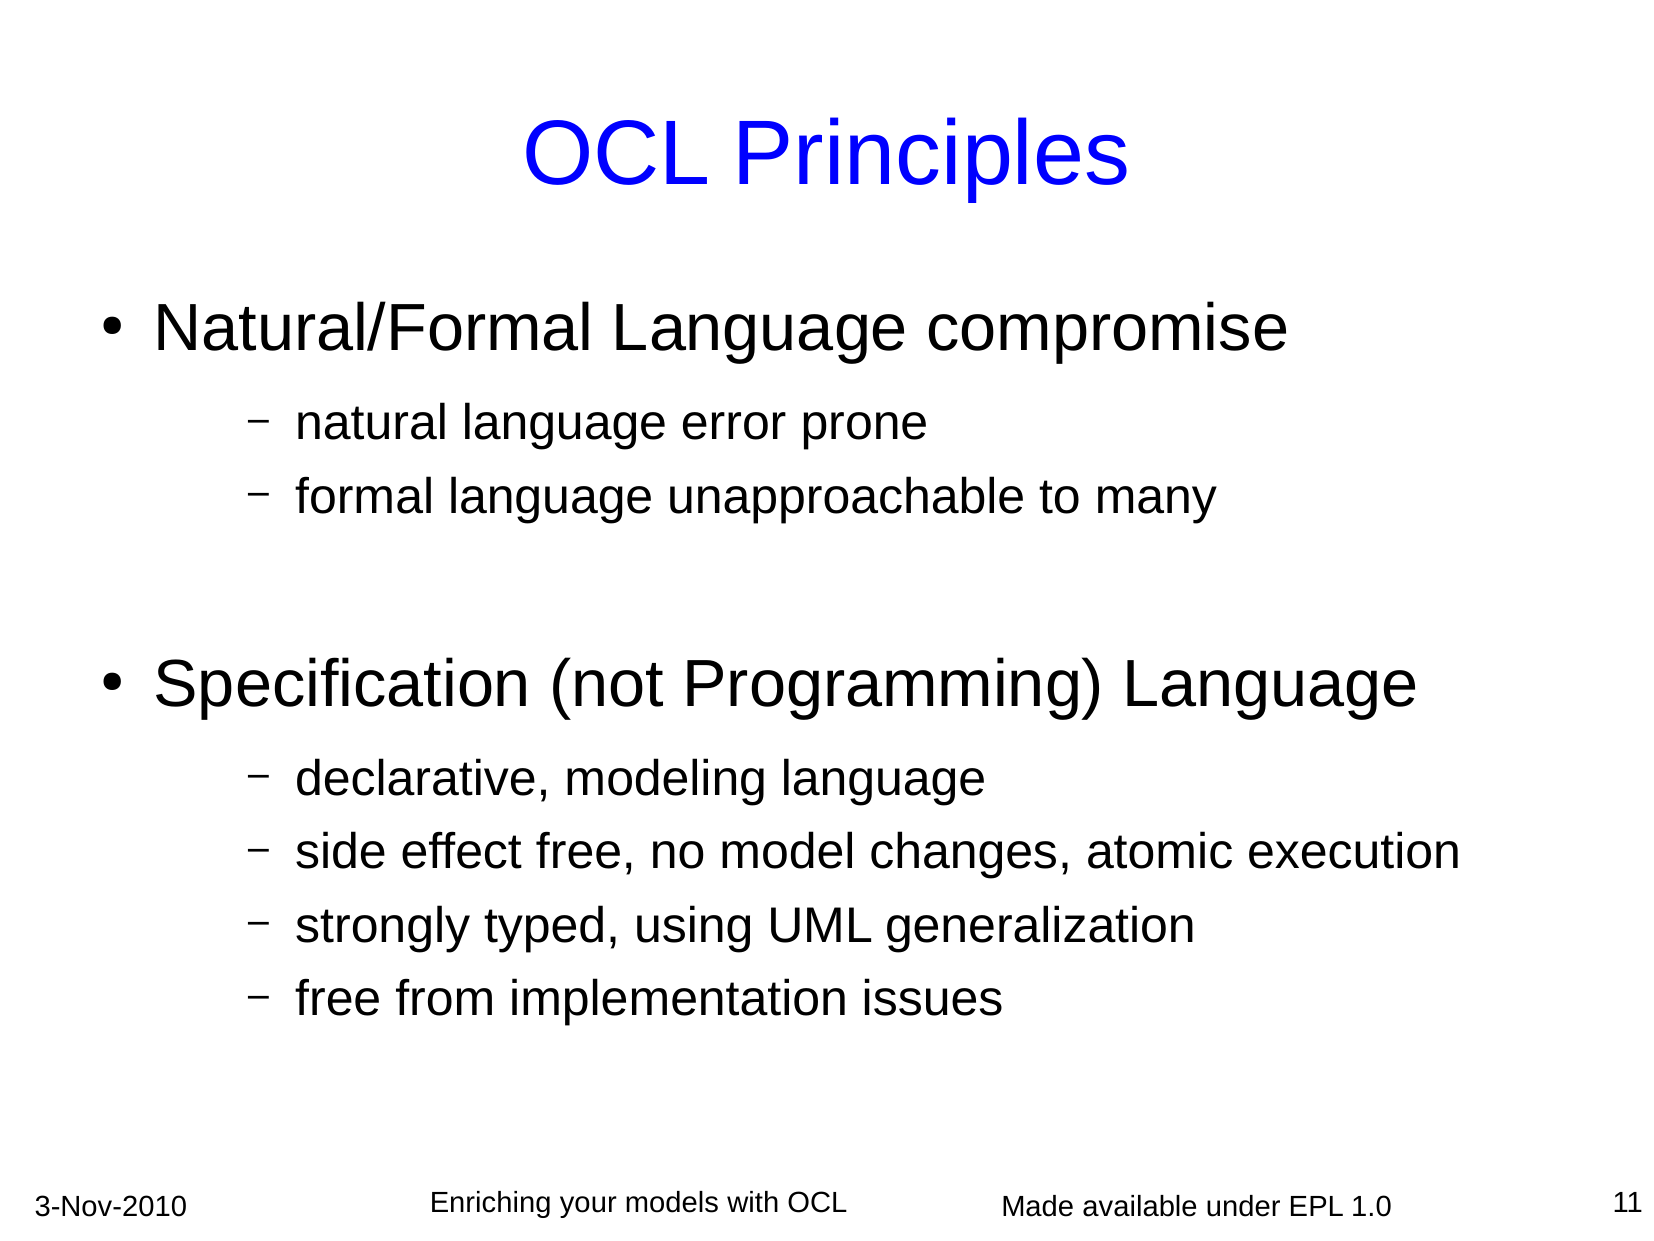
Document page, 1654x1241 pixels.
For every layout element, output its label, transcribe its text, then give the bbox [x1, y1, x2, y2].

list Natural/Formal Language compromise natural language error prone formal language unapproachable to many Specification (not Programming) Language declarative, modeling language side effect free, no model changes, atomic execution strongly typed, using UML generalization free from implementation issues [82, 290, 1571, 1094]
title OCL Principles [82, 49, 1571, 257]
